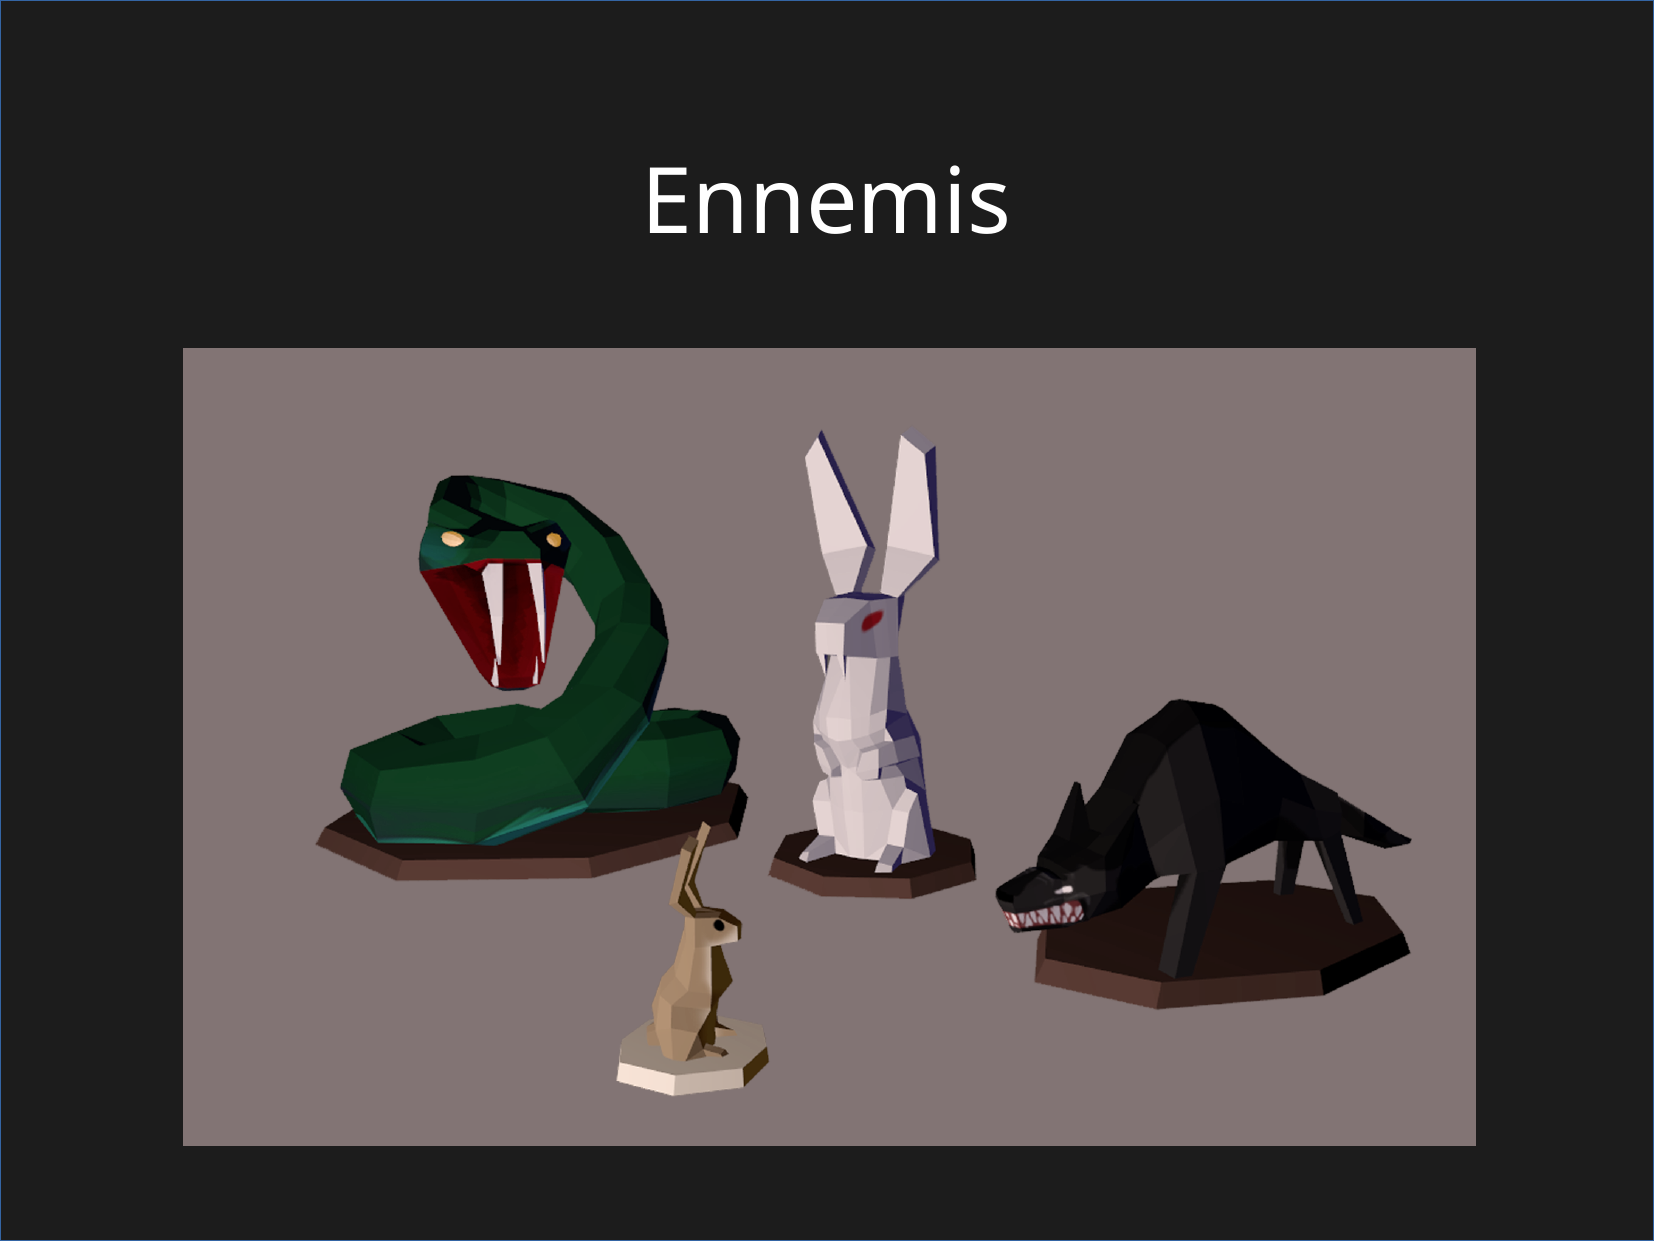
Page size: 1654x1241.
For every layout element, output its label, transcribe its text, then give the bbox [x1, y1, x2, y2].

text_box [0, 0, 1654, 1241]
picture [183, 348, 1476, 1146]
title Ennemis [82, 94, 1571, 302]
